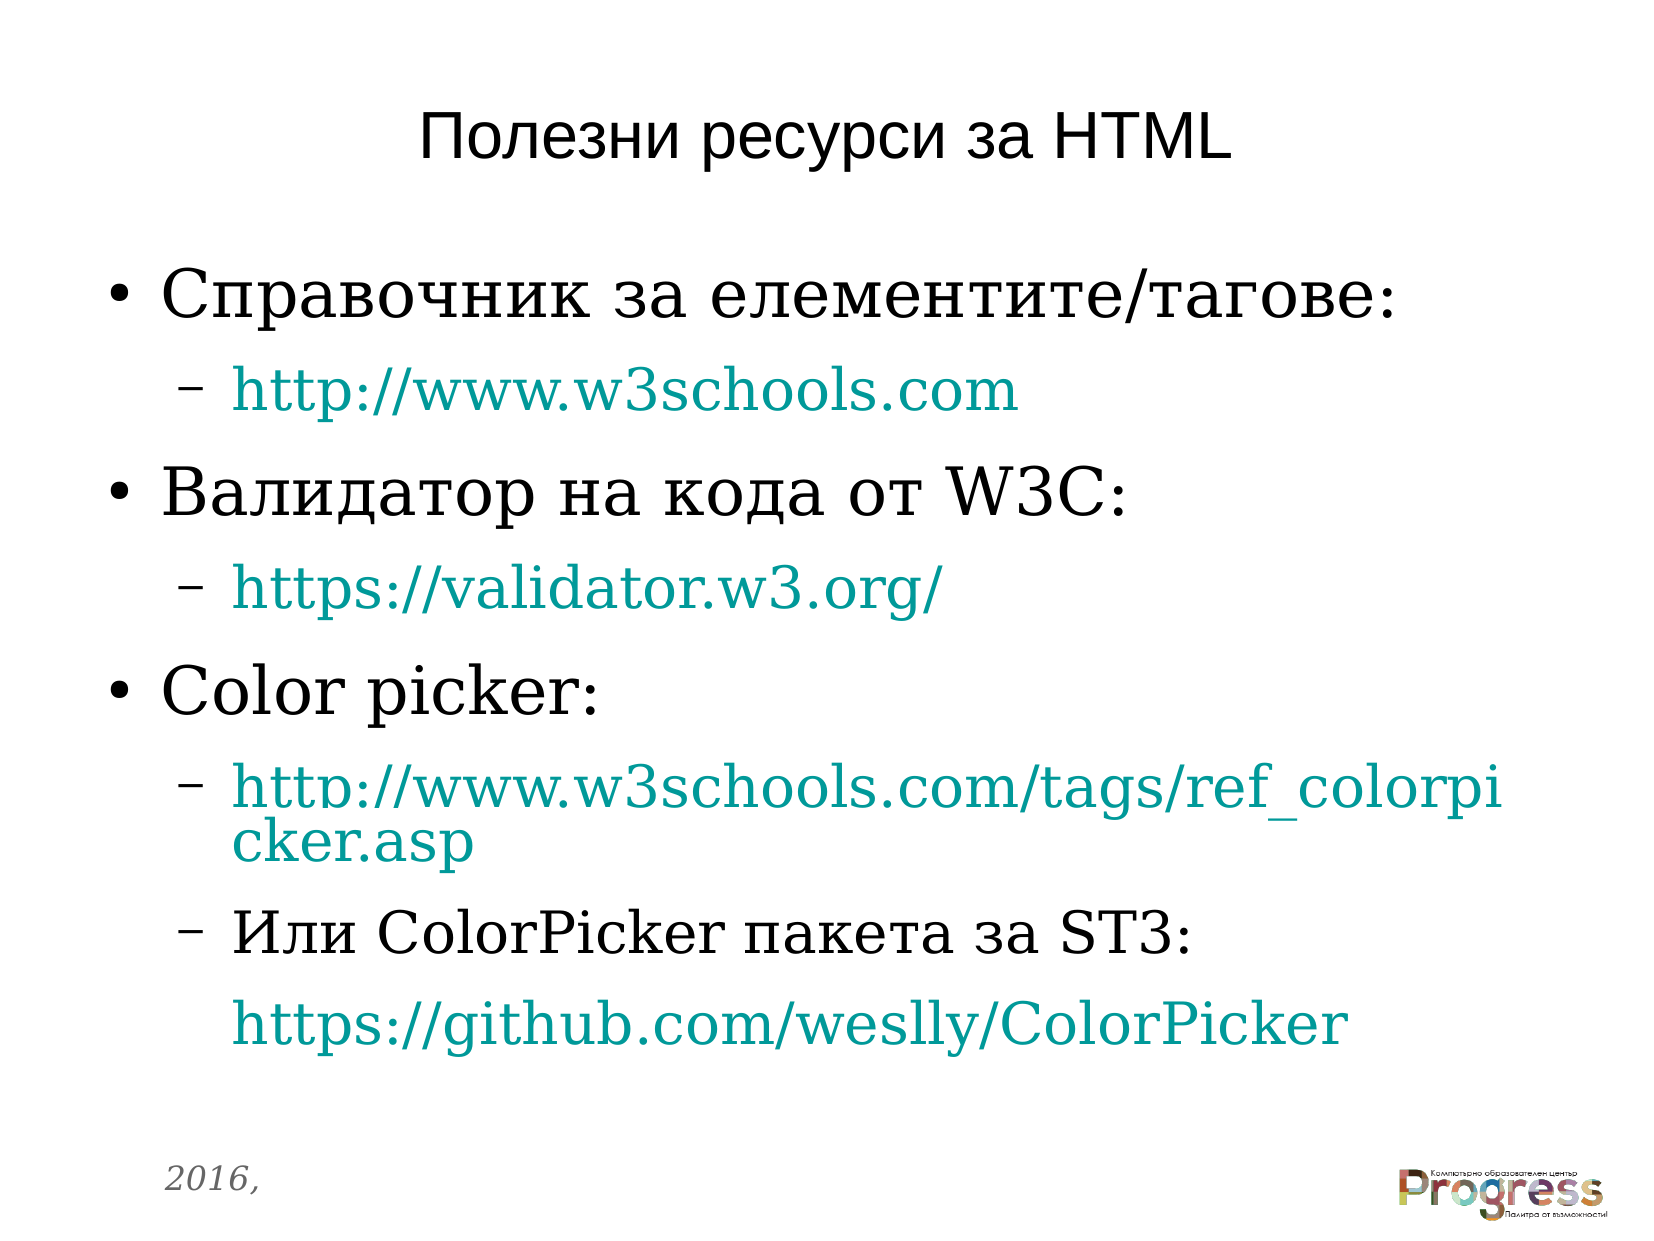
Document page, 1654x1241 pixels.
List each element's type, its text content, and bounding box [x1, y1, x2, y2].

text_box 2016, Ива Е. Попова [150, 1152, 586, 1201]
title Полезни ресурси за HTML [82, 55, 1571, 216]
list Справочник за елементите/тагове: http://www.w3schools.com Валидатор на кода от W3C: https://validator.w3.org/ Color picker: http://www.w3schools.com/tags/ref_colorpicker.asp Или ColorPicker пакета за ST3: https://github.com/weslly/ColorPicker [90, 255, 1531, 1036]
picture [1399, 1168, 1613, 1221]
